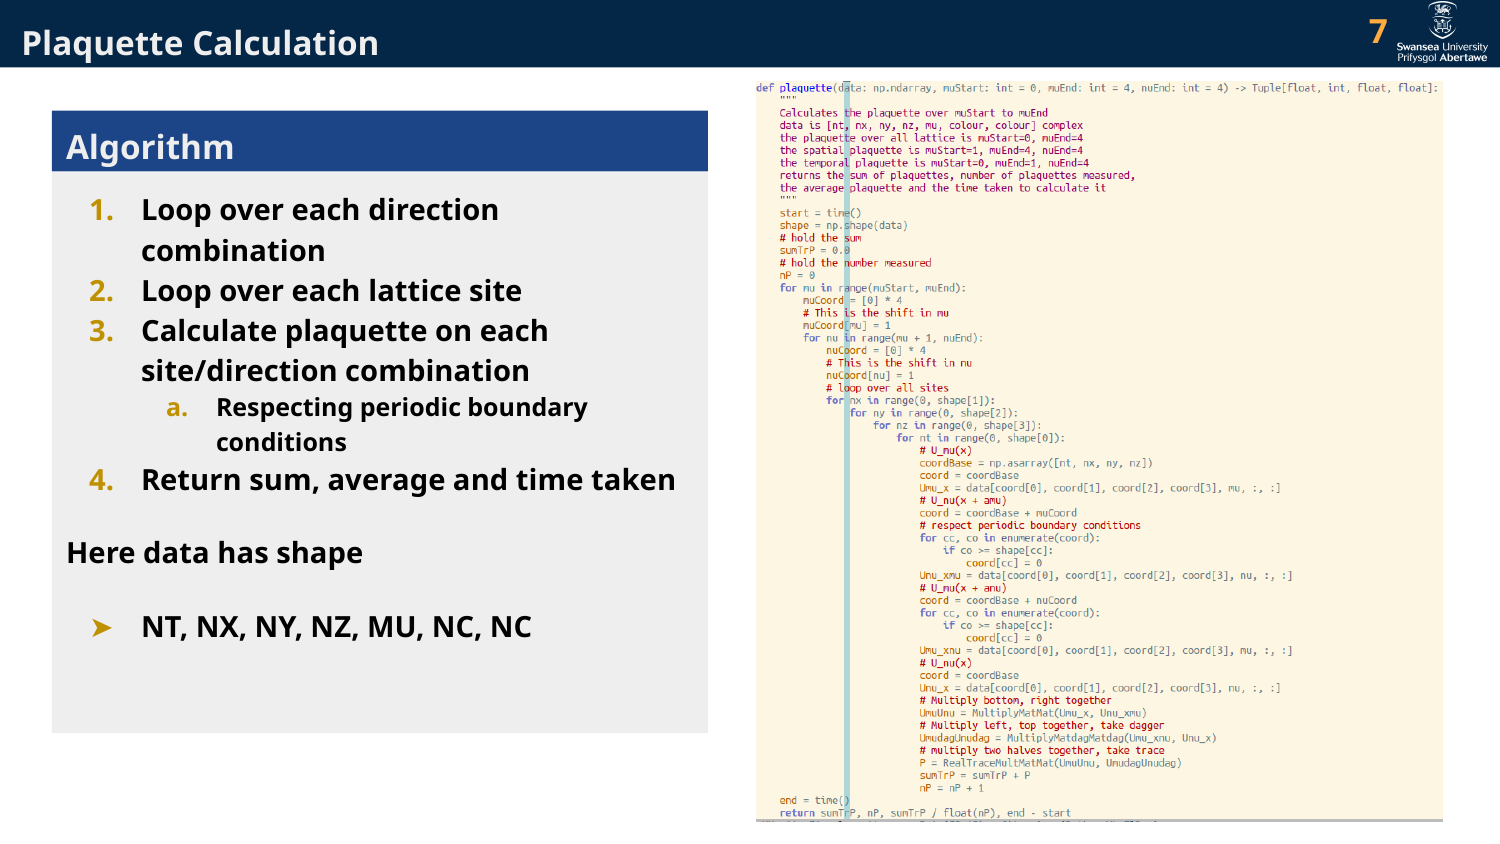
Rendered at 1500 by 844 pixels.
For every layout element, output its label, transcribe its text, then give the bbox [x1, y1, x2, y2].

list Loop over each direction combination Loop over each lattice site Calculate plaquette on each site/direction combination Respecting periodic boundary conditions Return sum, average and time taken Here data has shape NT, NX, NY, NZ, MU, NC, NC [51, 171, 708, 672]
picture [756, 81, 1443, 822]
title Algorithm [51, 110, 708, 171]
subtitle Plaquette Calculation [6, 1, 728, 63]
slide_number <number> [1313, 0, 1403, 65]
picture [1403, 1, 1488, 63]
